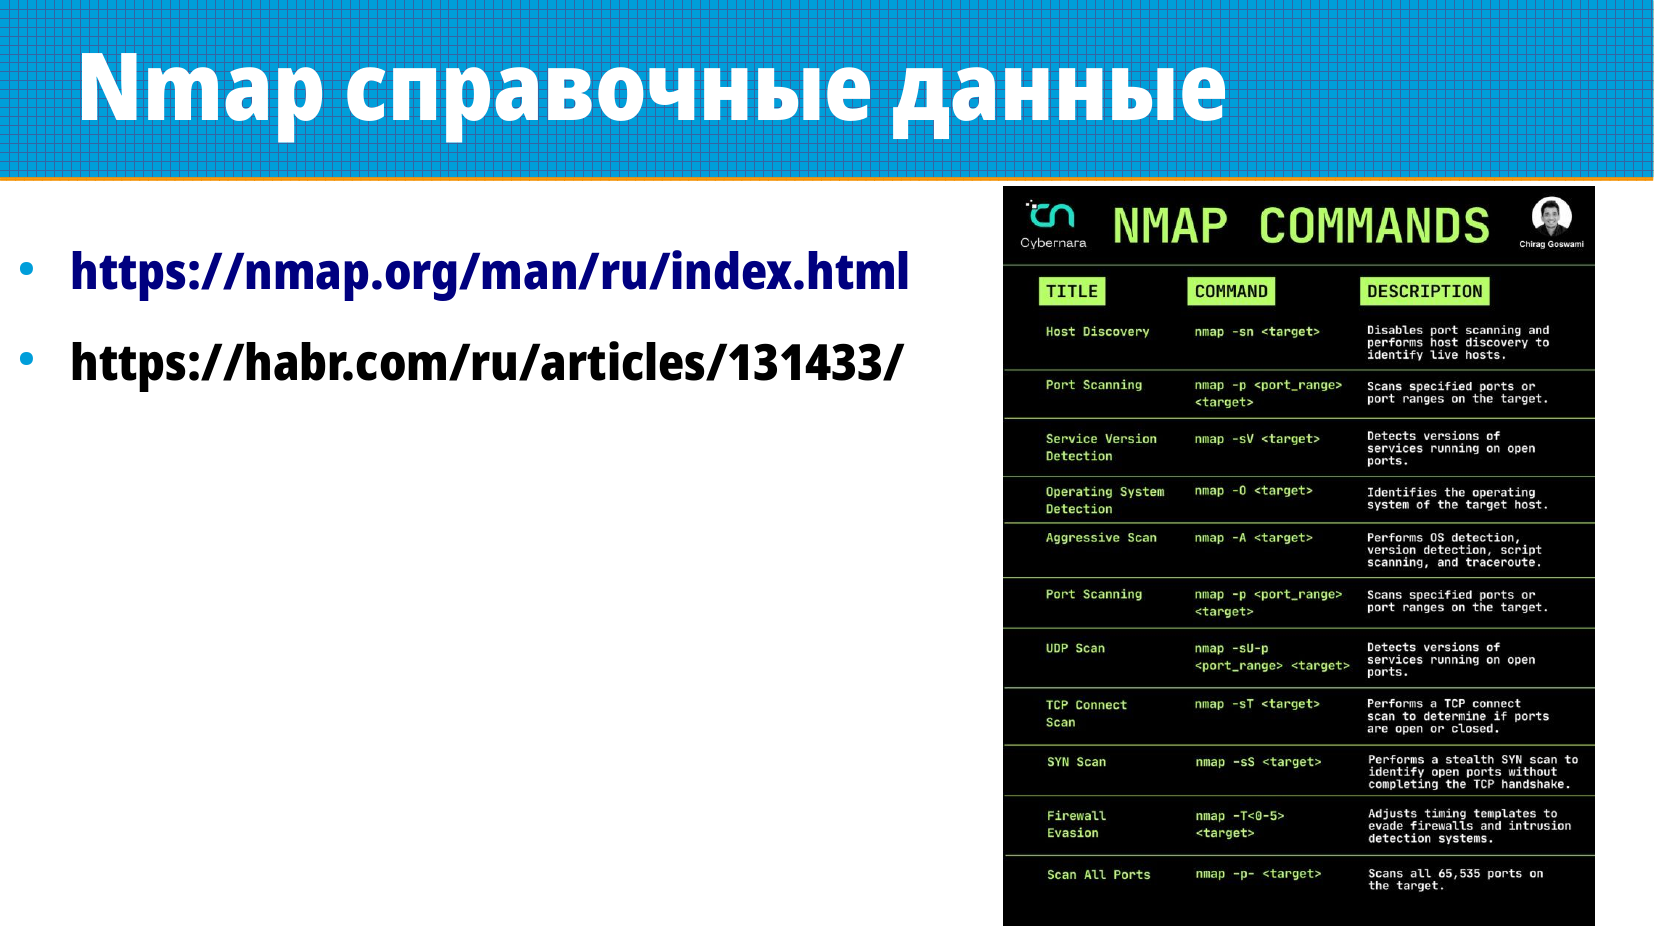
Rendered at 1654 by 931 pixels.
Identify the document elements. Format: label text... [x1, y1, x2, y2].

title Nmap справочные данные [76, 0, 1565, 148]
list https://nmap.org/man/ru/index.html https://habr.com/ru/articles/131433/ [0, 236, 1003, 857]
picture [1003, 186, 1595, 926]
